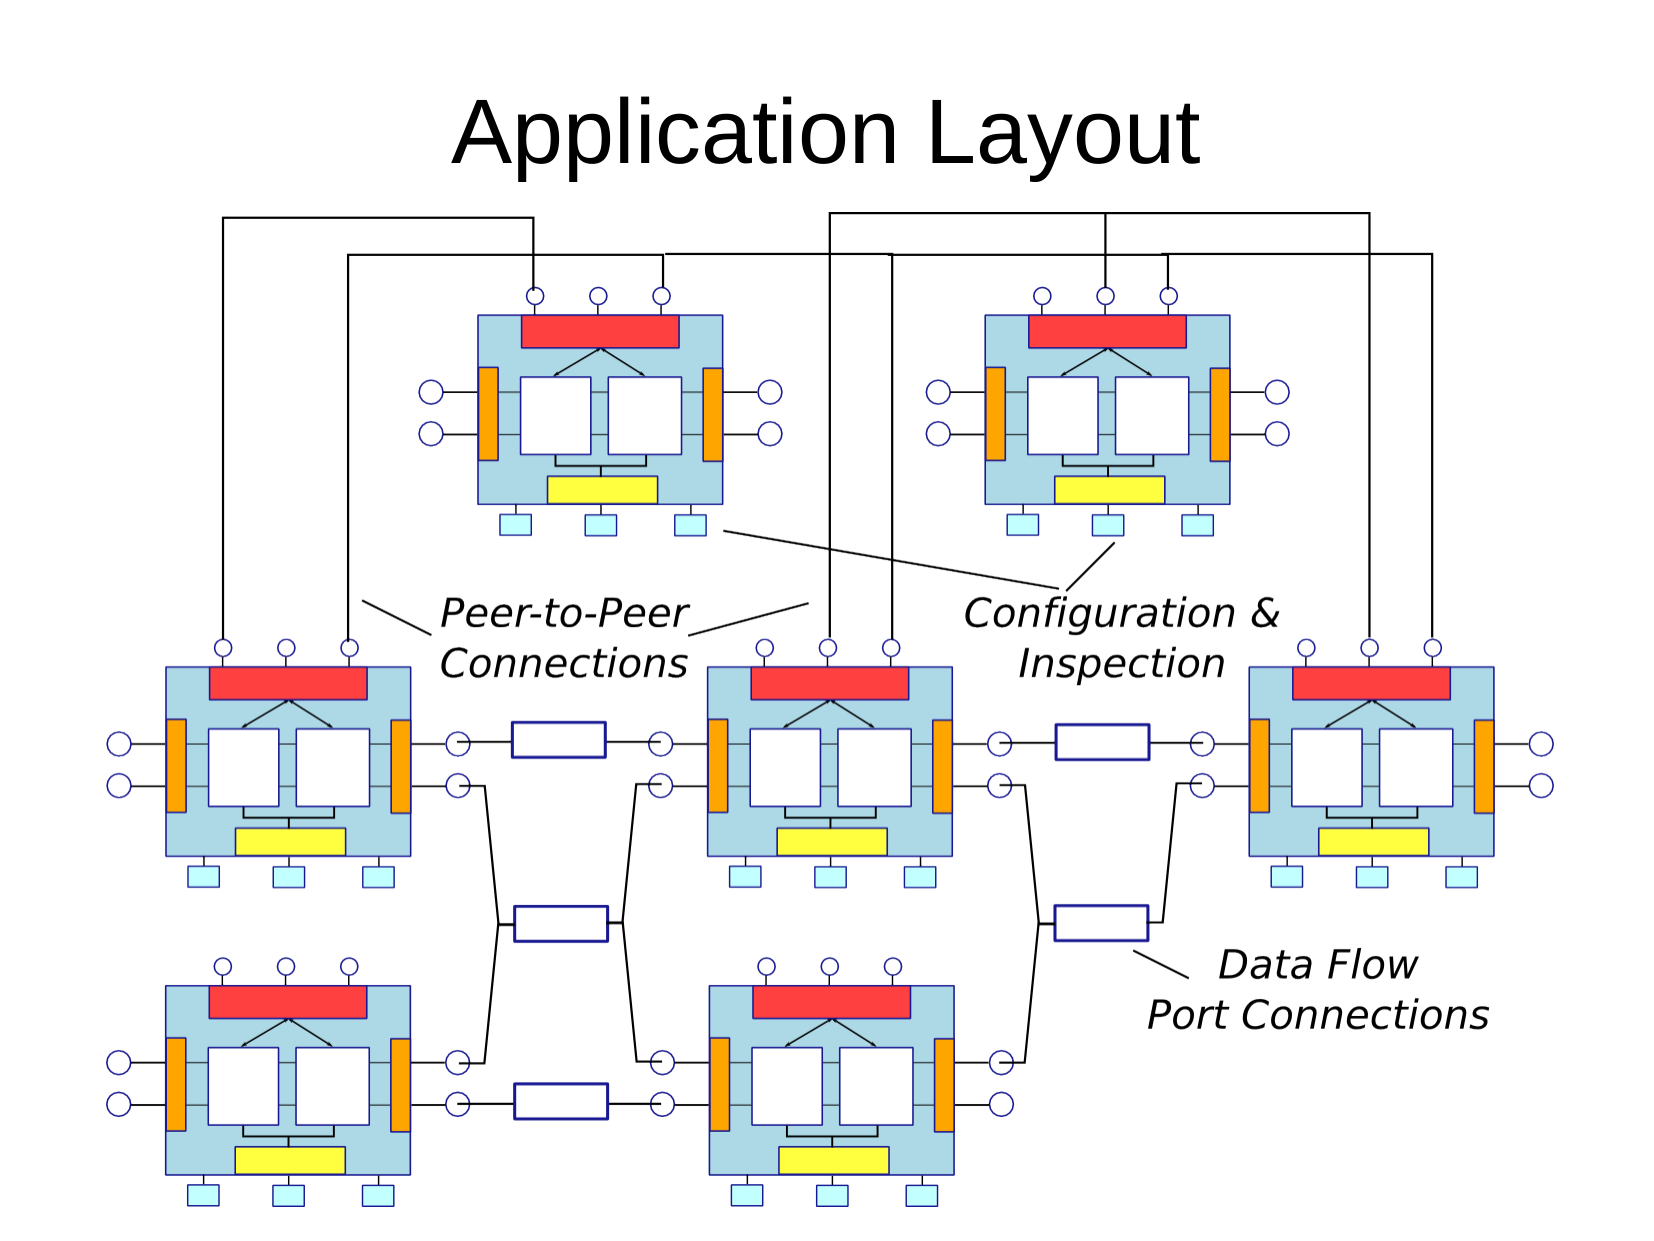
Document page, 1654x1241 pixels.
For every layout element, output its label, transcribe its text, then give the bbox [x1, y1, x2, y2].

title Application Layout [82, 56, 1571, 207]
picture [106, 212, 1554, 1207]
